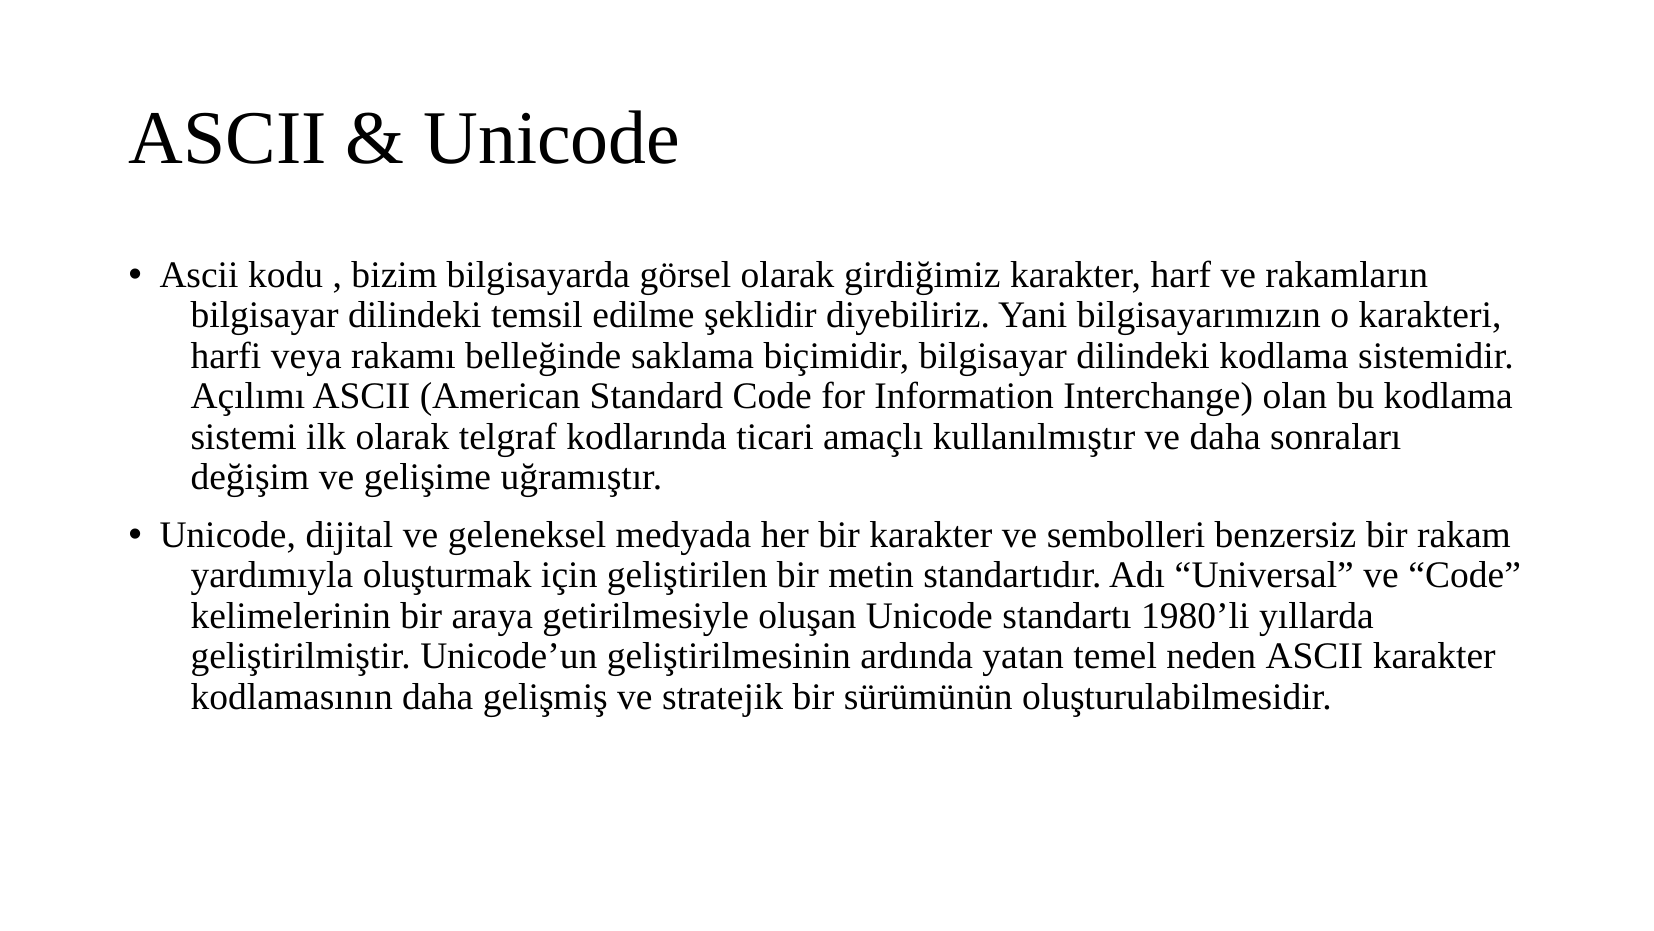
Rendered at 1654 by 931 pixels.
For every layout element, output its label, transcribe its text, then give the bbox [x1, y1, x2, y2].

title ASCII & Unicode [113, 49, 1540, 230]
list Ascii kodu , bizim bilgisayarda görsel olarak girdiğimiz karakter, harf ve rakamların bilgisayar dilindeki temsil edilme şeklidir diyebiliriz. Yani bilgisayarımızın o karakteri, harfi veya rakamı belleğinde saklama biçimidir, bilgisayar dilindeki kodlama sistemidir. Açılımı ASCII (American Standard Code for Information Interchange) olan bu kodlama sistemi ilk olarak telgraf kodlarında ticari amaçlı kullanılmıştır ve daha sonraları değişim ve gelişime uğramıştır. Unicode, dijital ve geleneksel medyada her bir karakter ve sembolleri benzersiz bir rakam yardımıyla oluşturmak için geliştirilen bir metin standartıdır. Adı “Universal” ve “Code” kelimelerinin bir araya getirilmesiyle oluşan Unicode standartı 1980’li yıllarda geliştirilmiştir. Unicode’un geliştirilmesinin ardında yatan temel neden ASCII karakter kodlamasının daha gelişmiş ve stratejik bir sürümünün oluşturulabilmesidir. [113, 247, 1540, 838]
